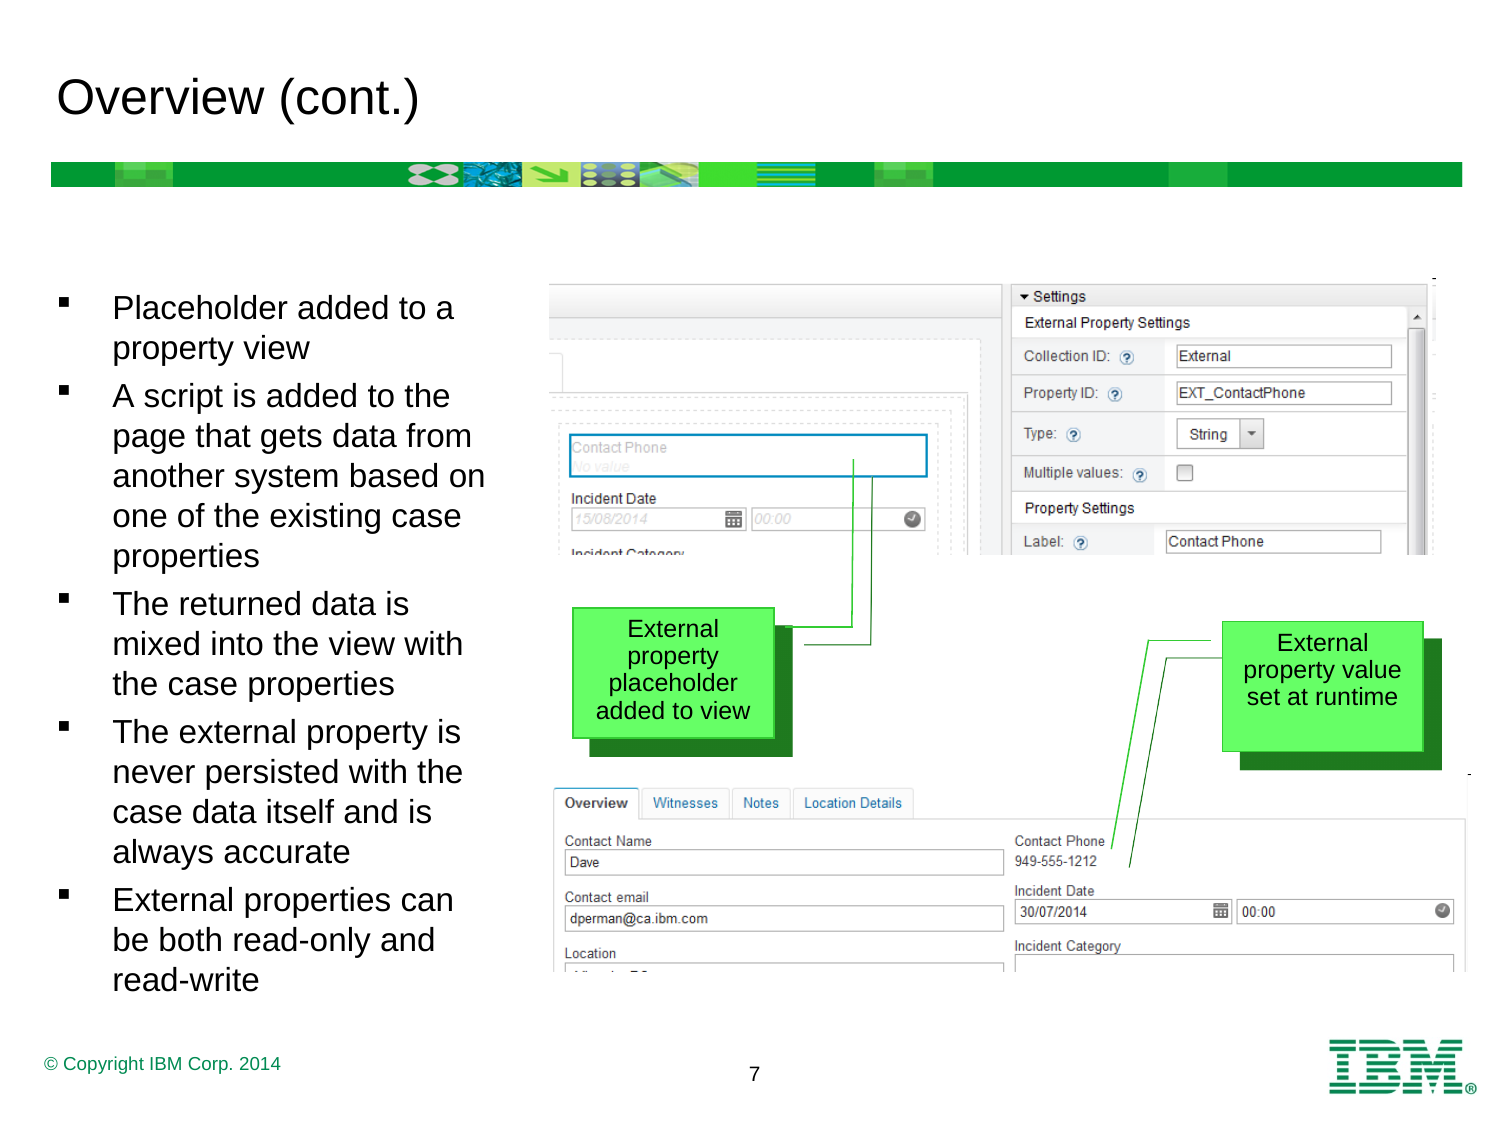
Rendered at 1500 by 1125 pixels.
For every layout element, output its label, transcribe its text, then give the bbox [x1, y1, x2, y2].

text_box <number> [425, 1052, 776, 1113]
text_box Overview (cont.) [41, 31, 1500, 165]
text_box Placeholder added to a property view A script is added to the page that gets data from another system based on one of the existing case properties The returned data is mixed into the view with the case properties The external property is never persisted with the case data itself and is always accurate External properties can be both read-only and read-write [41, 278, 514, 1029]
picture [549, 774, 1471, 972]
picture [549, 278, 1436, 555]
text_box External property value set at runtime [1222, 622, 1423, 752]
picture [50, 165, 1463, 189]
picture [1327, 1037, 1479, 1096]
text_box External property placeholder added to view [573, 608, 774, 738]
picture [572, 437, 925, 475]
